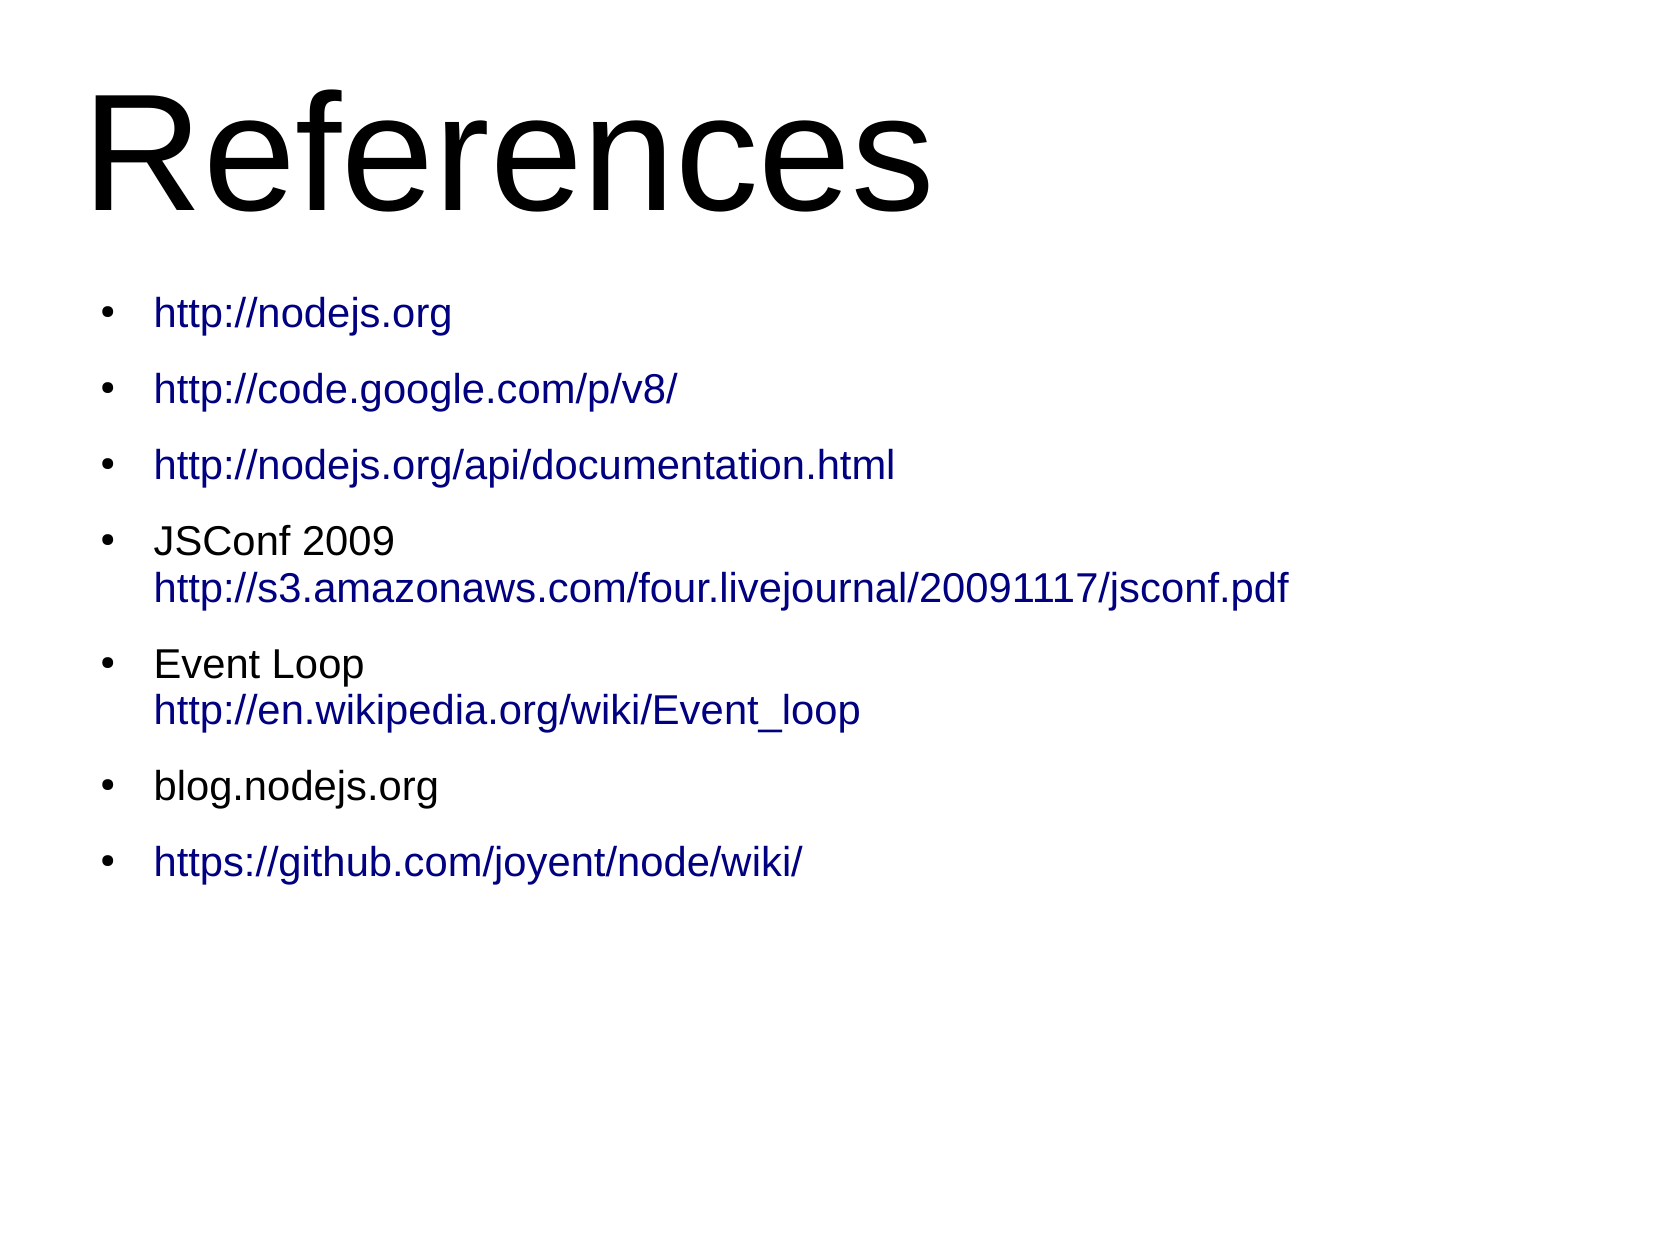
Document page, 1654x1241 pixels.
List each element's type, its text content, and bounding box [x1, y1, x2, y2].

list http://nodejs.org http://code.google.com/p/v8/ http://nodejs.org/api/documentation.html JSConf 2009 http://s3.amazonaws.com/four.livejournal/20091117/jsconf.pdf Event Loop http://en.wikipedia.org/wiki/Event_loop blog.nodejs.org https://github.com/joyent/node/wiki/ [82, 290, 1538, 1010]
title References [82, 59, 1571, 247]
